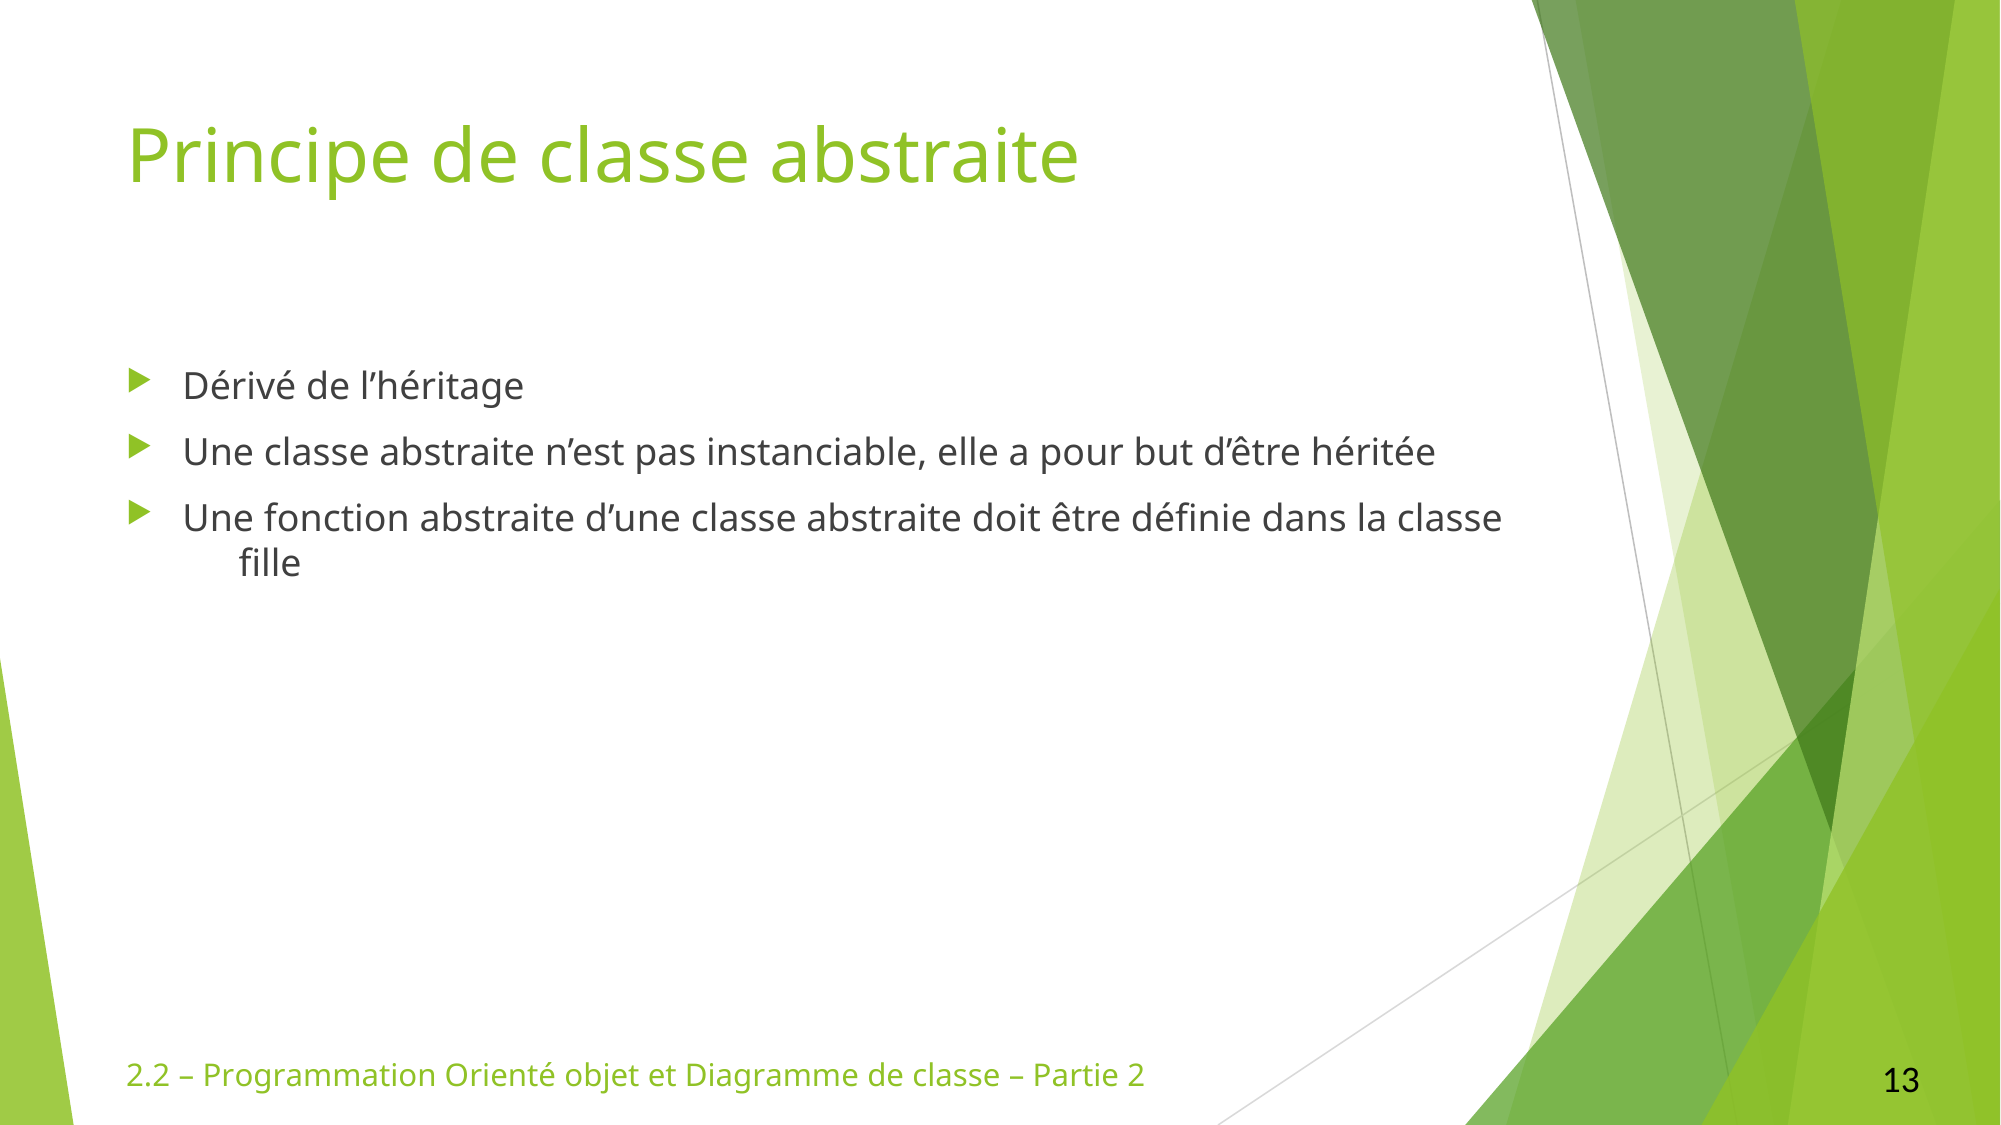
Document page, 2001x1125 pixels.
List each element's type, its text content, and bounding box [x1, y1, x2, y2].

list Dérivé de l’héritage Une classe abstraite n’est pas instanciable, elle a pour but d’être héritée Une fonction abstraite d’une classe abstraite doit être définie dans la classe fille [111, 354, 1522, 992]
title Principe de classe abstraite [111, 99, 1522, 317]
text_box [1866, 1047, 1979, 1108]
text_box 2.2 – Programmation Orienté objet et Diagramme de classe – Partie 2 [111, 1047, 1210, 1109]
